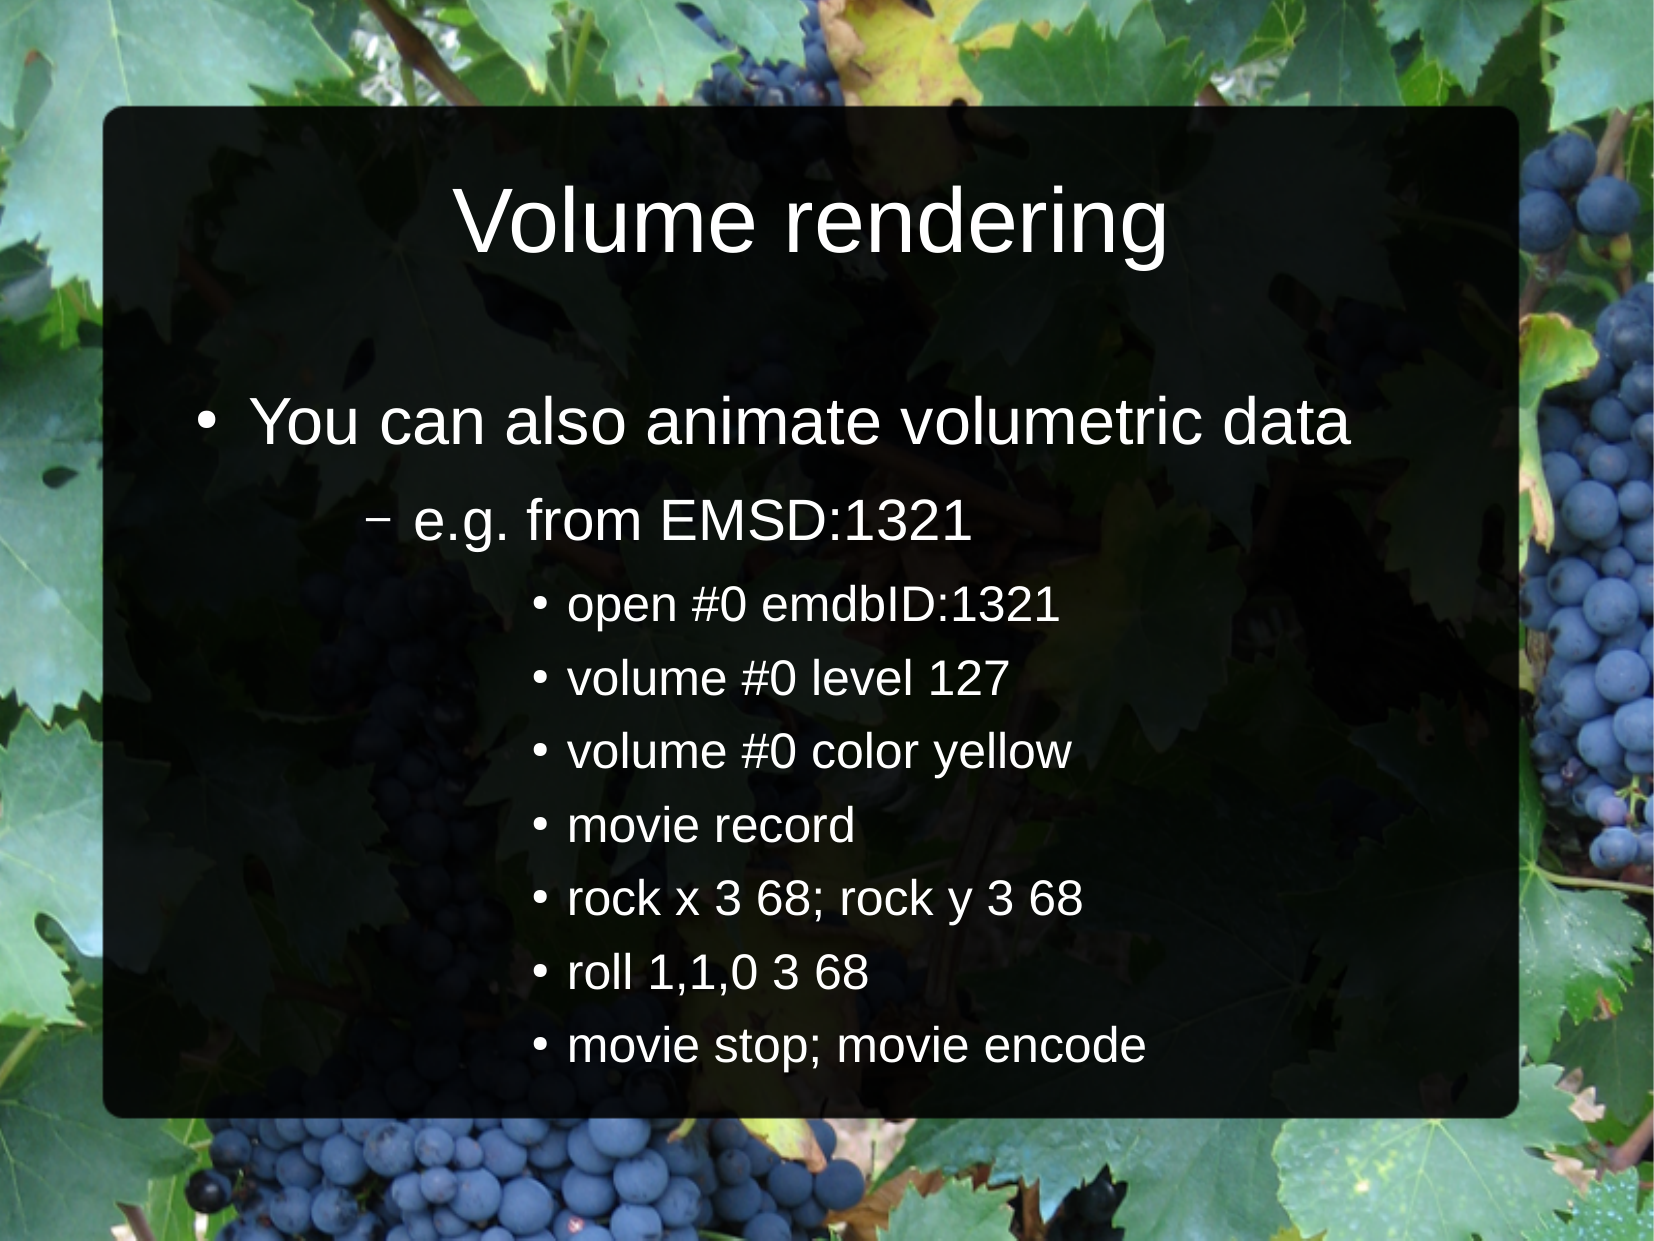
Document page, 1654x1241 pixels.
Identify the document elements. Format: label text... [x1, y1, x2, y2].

picture [0, 0, 1654, 1241]
list You can also animate volumetric data e.g. from EMSD:1321 open #0 emdbID:1321 volume #0 level 127 volume #0 color yellow movie record rock x 3 68; rock y 3 68 roll 1,1,0 3 68 movie stop; movie encode [177, 383, 1477, 1188]
title Volume rendering [118, 125, 1506, 318]
